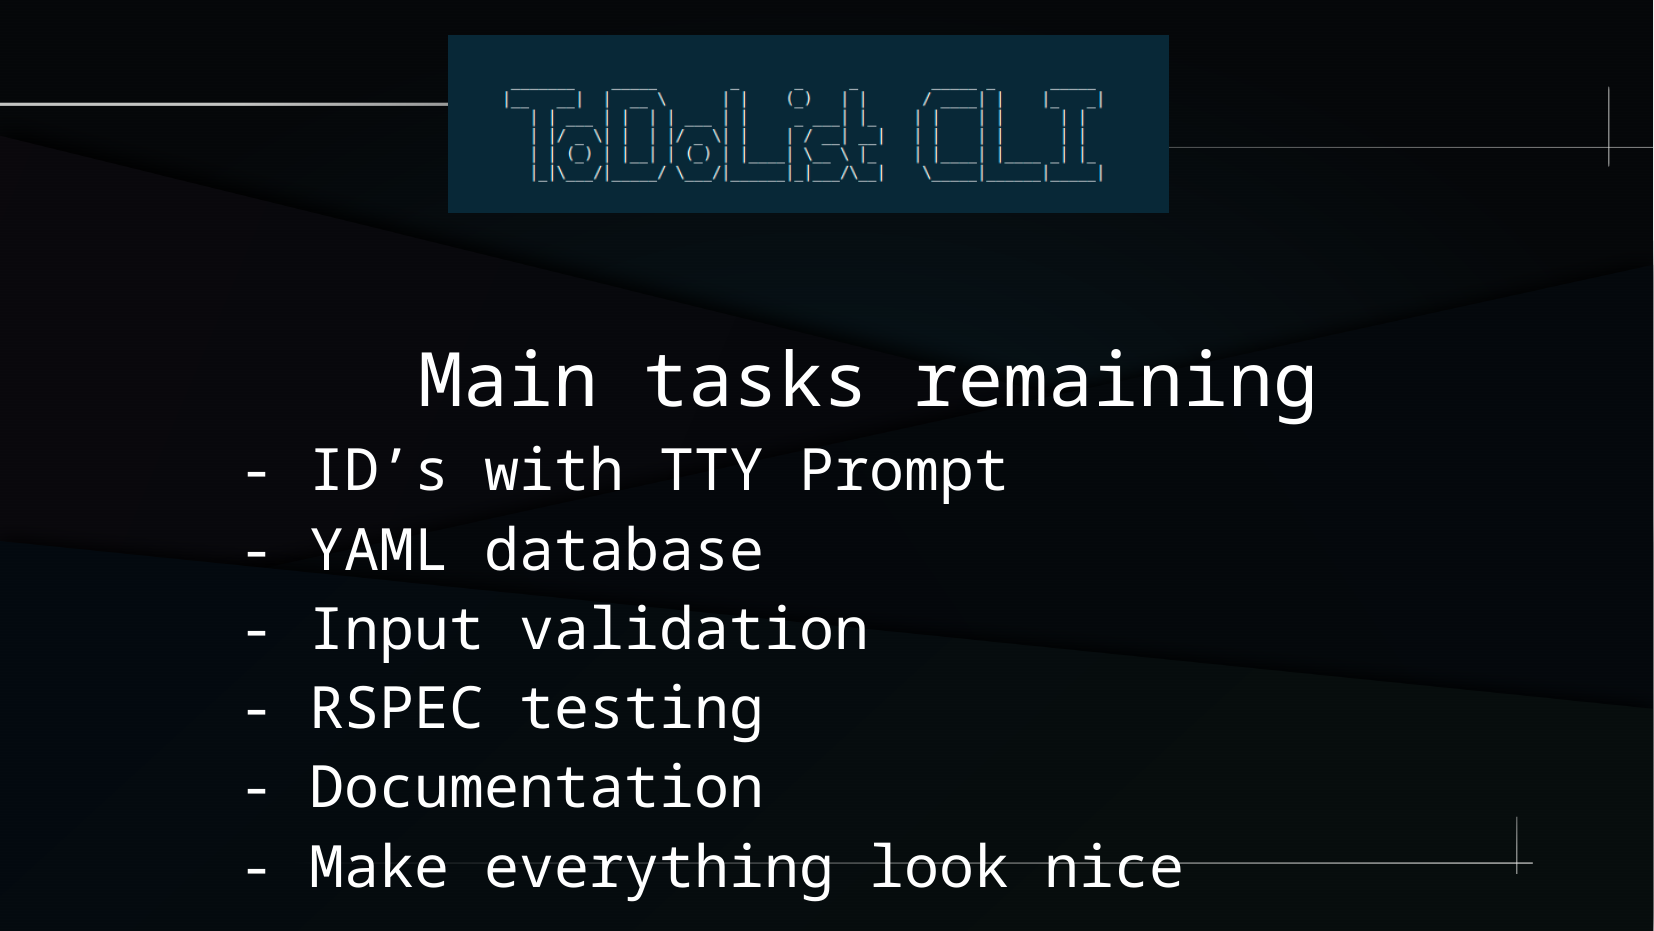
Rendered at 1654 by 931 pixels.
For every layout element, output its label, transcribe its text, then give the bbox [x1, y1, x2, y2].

picture [0, 0, 1654, 931]
text_box Main tasks remaining - ID’s with TTY Prompt - YAML database - Input validation - RSPEC testing - Documentation - Make everything look nice [224, 318, 1512, 859]
